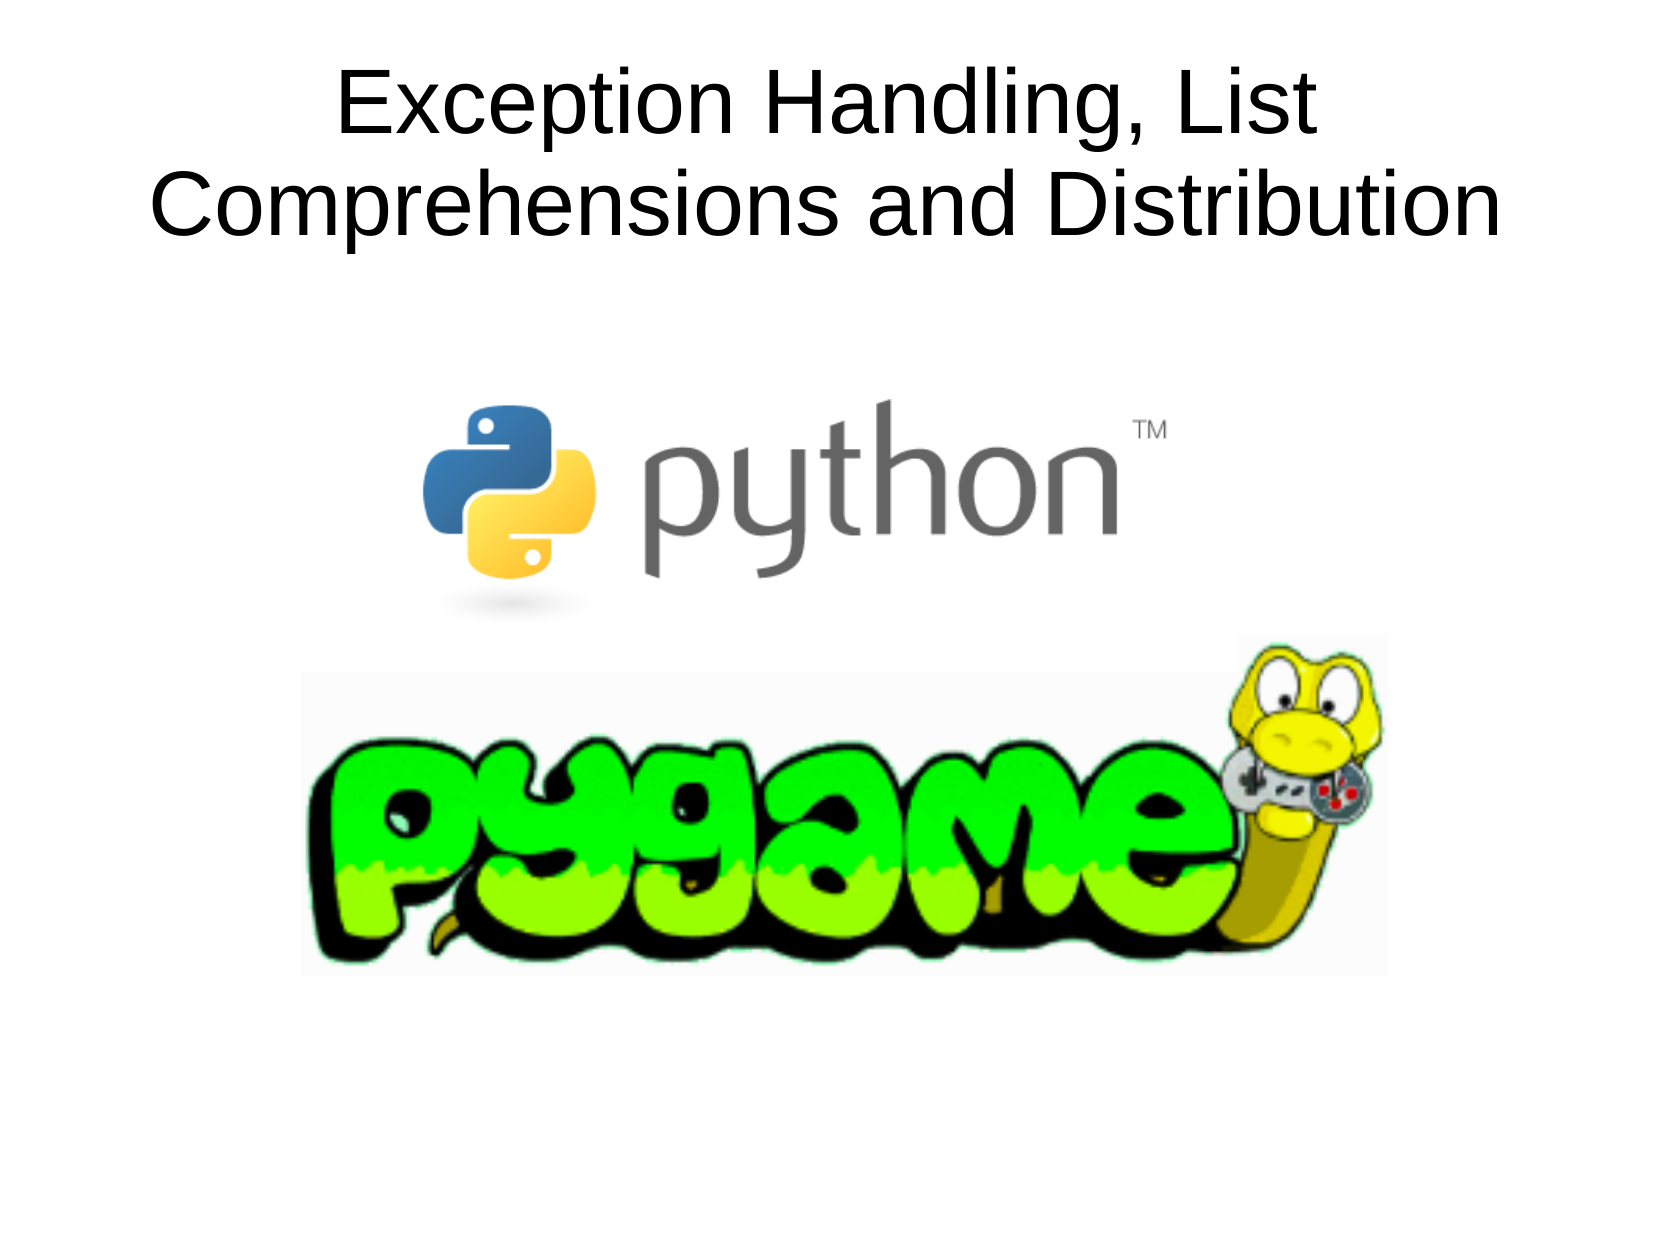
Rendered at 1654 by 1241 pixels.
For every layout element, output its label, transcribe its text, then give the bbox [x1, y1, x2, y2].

title Exception Handling, List Comprehensions and Distribution [82, 49, 1571, 257]
picture [300, 354, 1389, 976]
